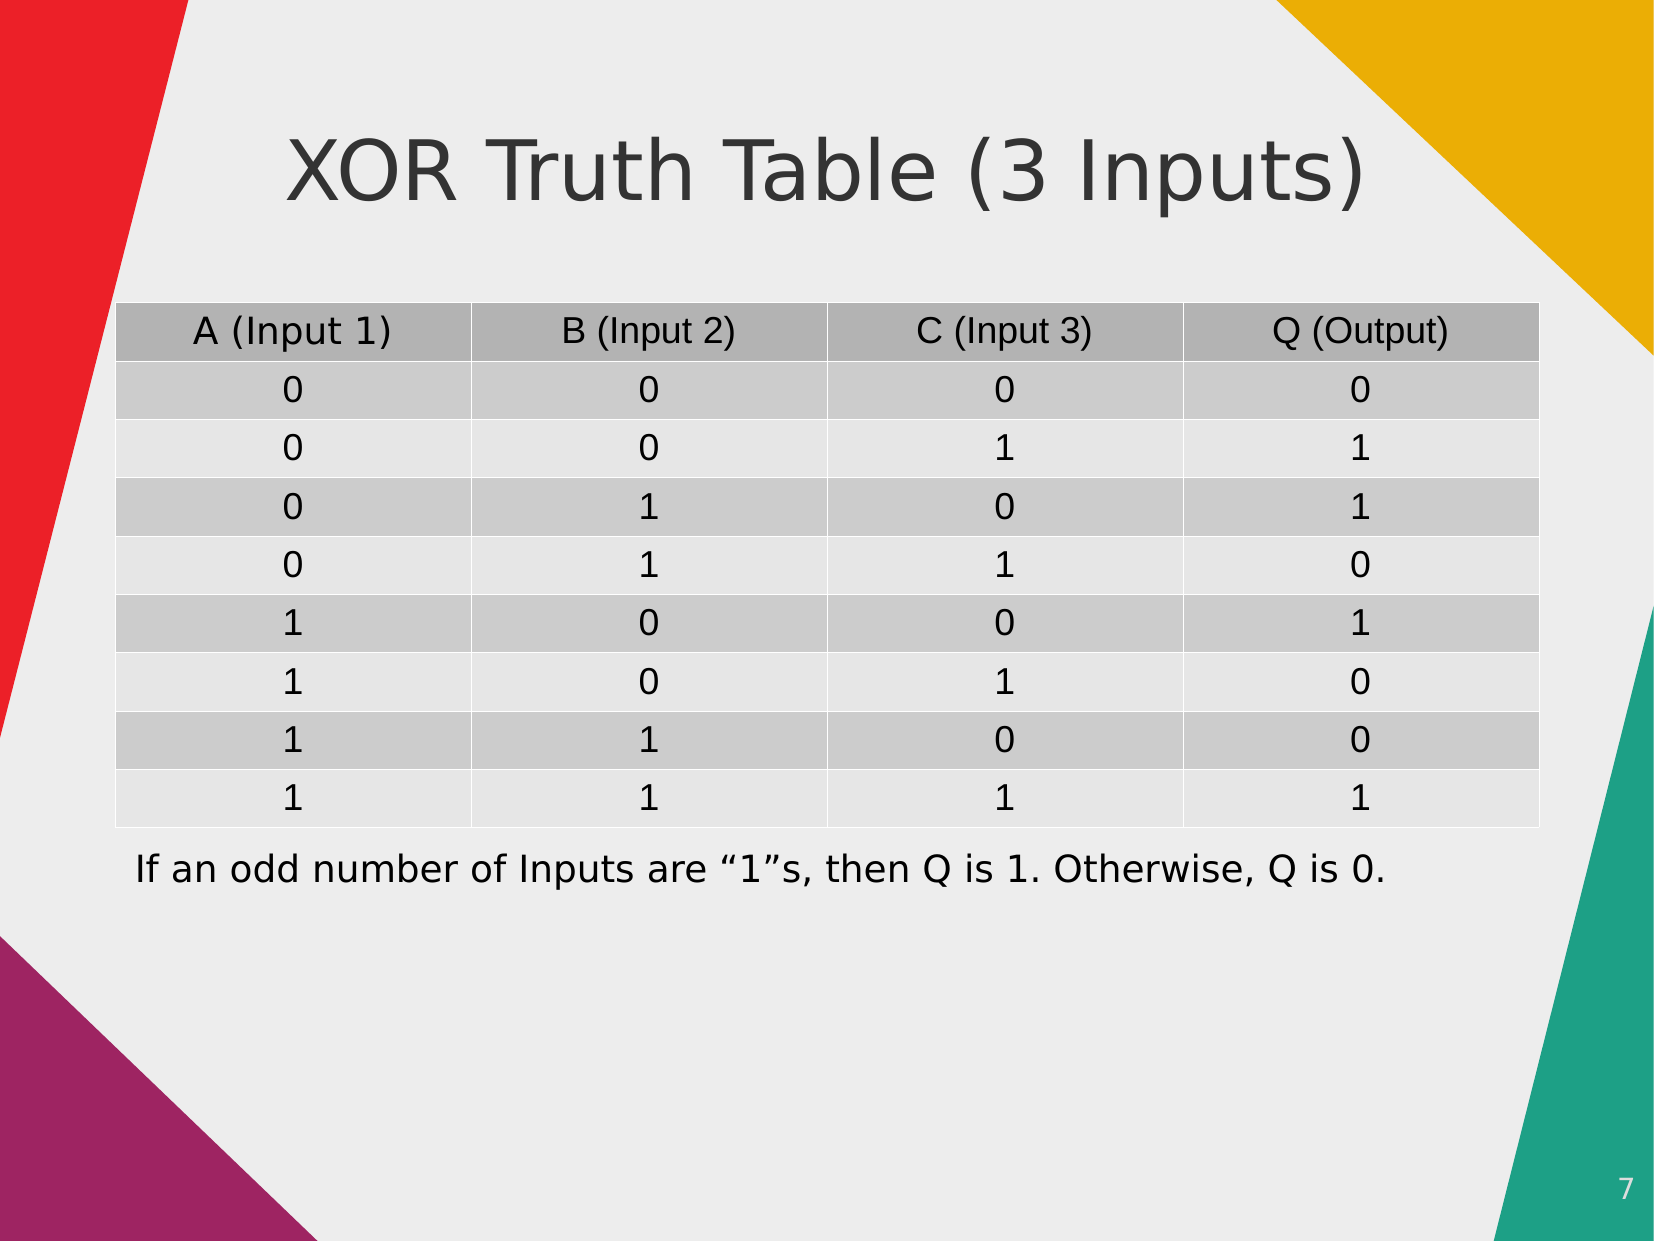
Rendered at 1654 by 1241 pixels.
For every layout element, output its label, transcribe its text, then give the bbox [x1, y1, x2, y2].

table_cell 1 [1184, 478, 1539, 536]
table_cell 1 [116, 712, 471, 769]
title XOR Truth Table (3 Inputs) [114, 73, 1539, 271]
table_header Q (Output) [1184, 303, 1539, 361]
table_cell 1 [472, 537, 827, 594]
table_cell 0 [472, 420, 827, 477]
table_cell 0 [828, 362, 1183, 419]
table_cell 1 [116, 653, 471, 711]
table_header A (Input 1) [116, 303, 471, 361]
table_cell 1 [472, 712, 827, 769]
table_cell 0 [472, 653, 827, 711]
table_cell 1 [1184, 770, 1539, 827]
text_box If an odd number of Inputs are “1”s, then Q is 1. Otherwise, Q is 0. [120, 840, 1531, 899]
table_cell 0 [1184, 362, 1539, 419]
table_cell 0 [116, 420, 471, 477]
table_cell 1 [828, 537, 1183, 594]
table_cell 0 [116, 537, 471, 594]
table_cell 0 [472, 595, 827, 652]
table_cell 1 [116, 770, 471, 827]
table_cell 0 [116, 478, 471, 536]
table_cell 0 [828, 478, 1183, 536]
table_cell 1 [828, 420, 1183, 477]
table_cell 0 [1184, 537, 1539, 594]
table_cell 1 [1184, 420, 1539, 477]
table_cell 0 [1184, 712, 1539, 769]
table_cell 1 [828, 653, 1183, 711]
table_cell 0 [828, 595, 1183, 652]
table_cell 1 [828, 770, 1183, 827]
table_cell 1 [472, 478, 827, 536]
table_header B (Input 2) [472, 303, 827, 361]
table_cell 0 [116, 362, 471, 419]
table_cell 0 [472, 362, 827, 419]
table_cell 0 [828, 712, 1183, 769]
table_cell 1 [1184, 595, 1539, 652]
table_cell 1 [116, 595, 471, 652]
table_cell 0 [1184, 653, 1539, 711]
table_cell 1 [472, 770, 827, 827]
table_header C (Input 3) [828, 303, 1183, 361]
